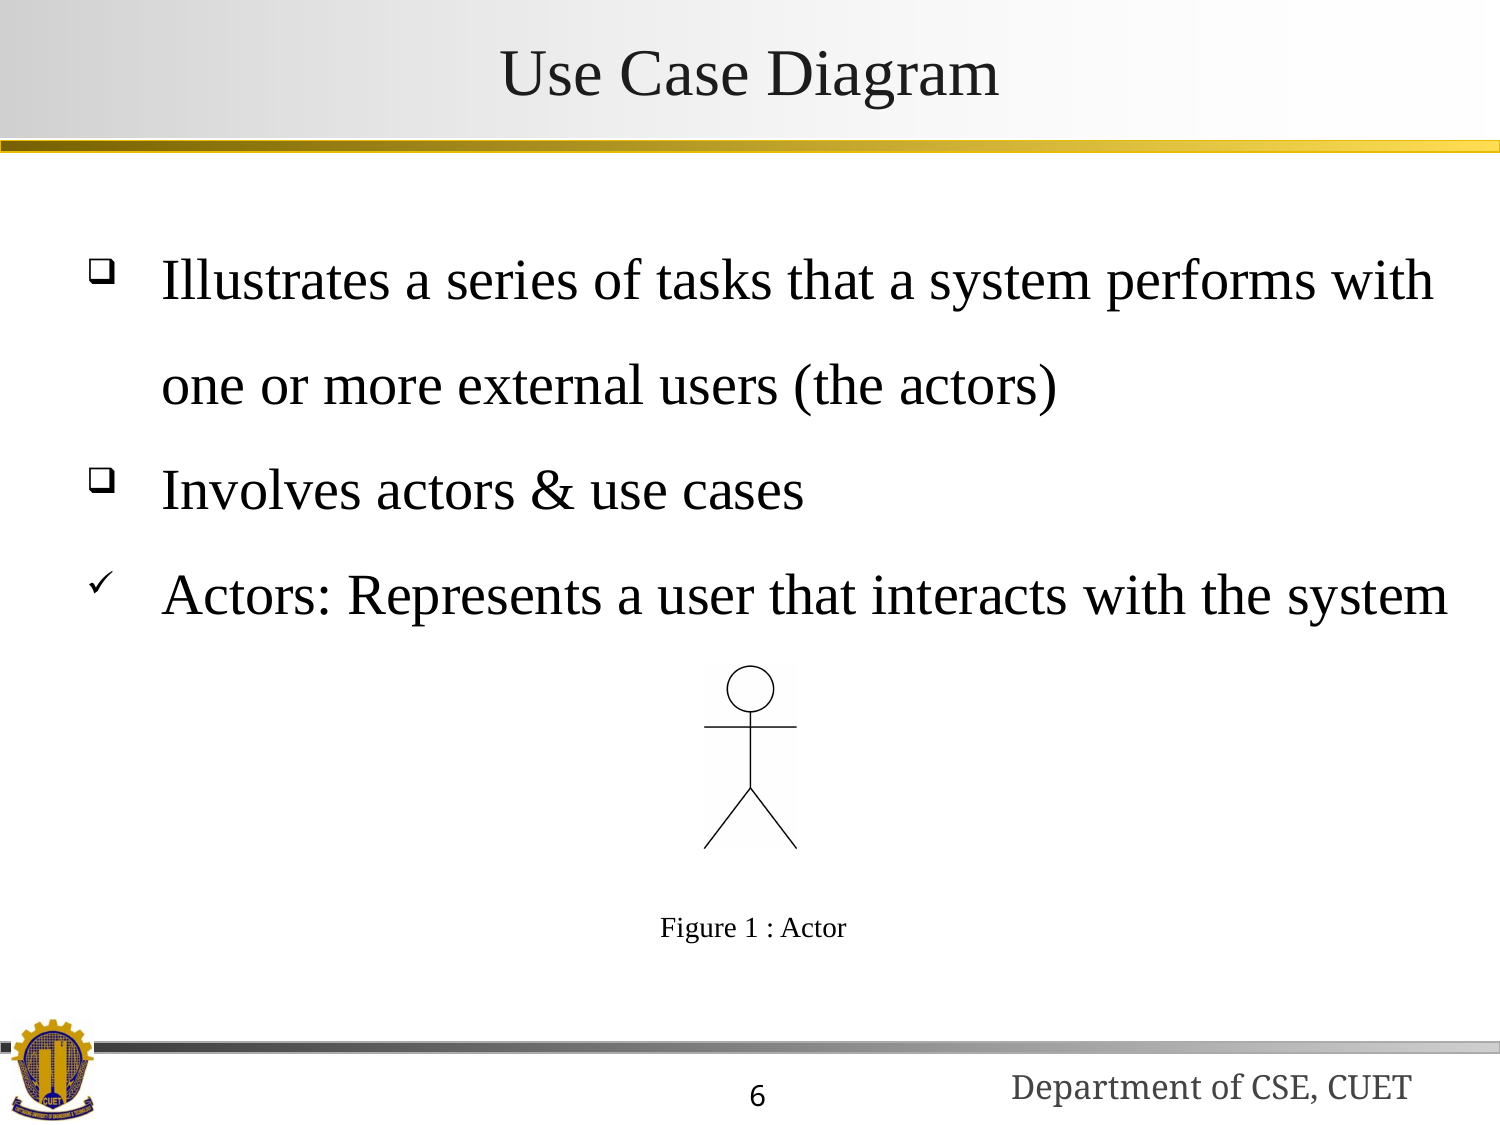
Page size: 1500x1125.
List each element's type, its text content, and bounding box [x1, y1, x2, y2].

text_box Figure 1 : Actor [613, 893, 887, 959]
picture [703, 665, 797, 849]
title Use Case Diagram [0, 0, 1500, 138]
text_box Illustrates a series of tasks that a system performs with one or more external users (the actors) Involves actors & use cases Actors: Represents a user that interacts with the system [71, 198, 1479, 844]
picture [11, 1019, 94, 1121]
